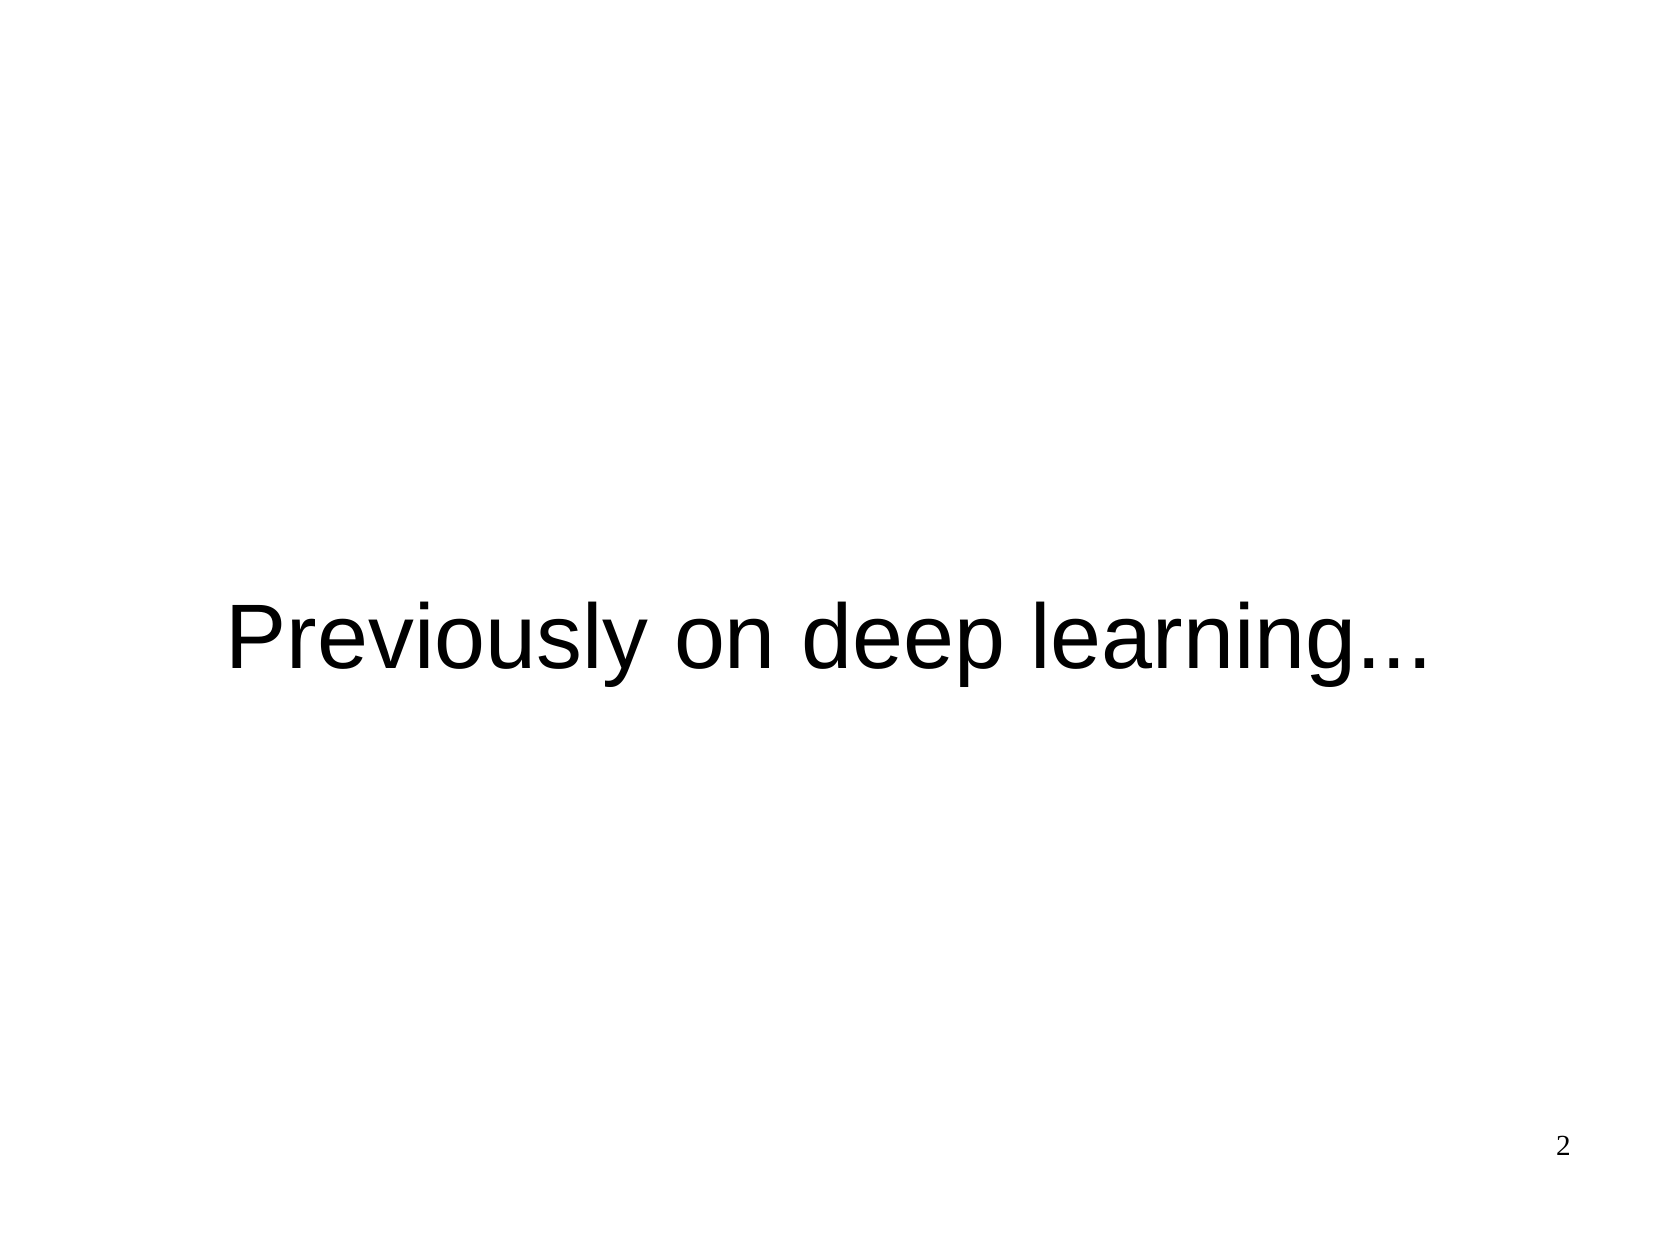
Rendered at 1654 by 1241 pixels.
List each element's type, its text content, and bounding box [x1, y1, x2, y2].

text_box Previously on deep learning... [210, 585, 1450, 689]
